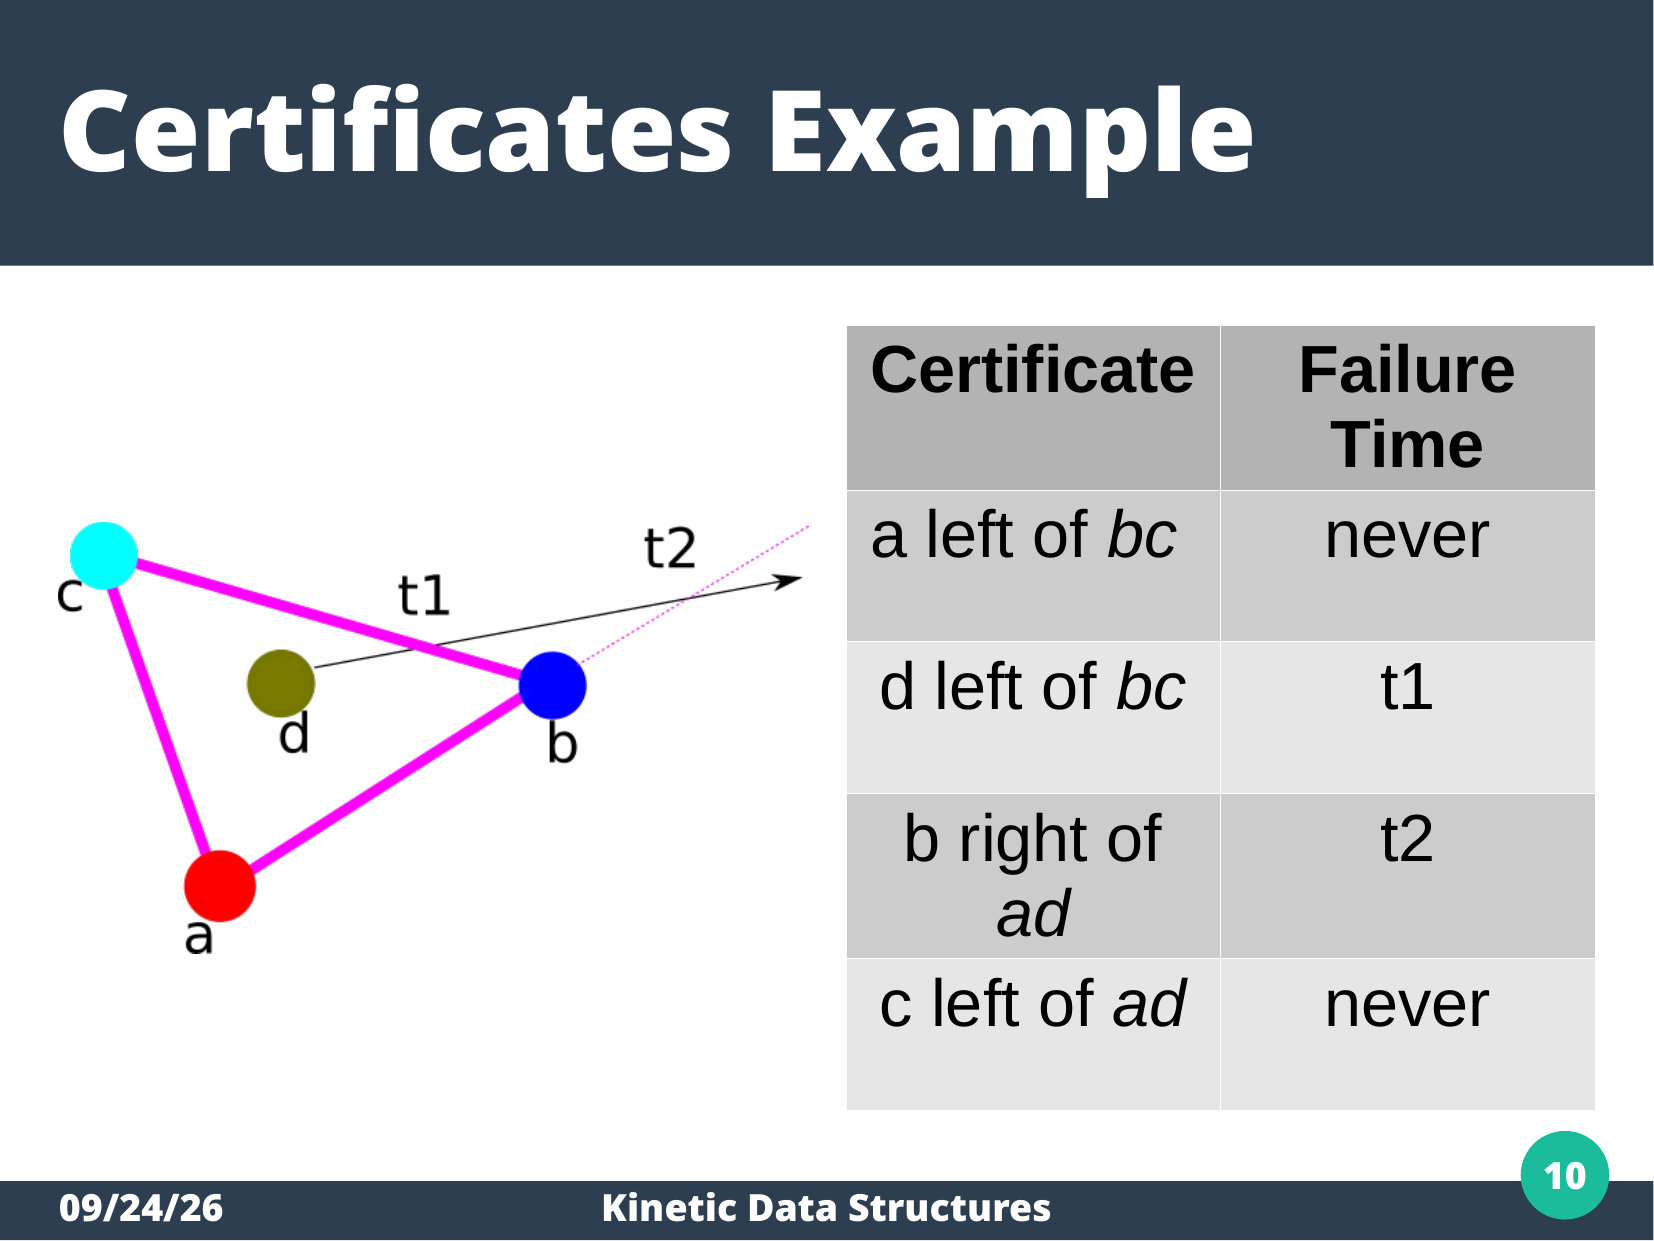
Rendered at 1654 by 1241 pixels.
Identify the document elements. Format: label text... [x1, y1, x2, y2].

table_cell c left of ad [847, 959, 1220, 1110]
table_header Certificate [847, 326, 1220, 490]
table_cell d left of bc [847, 642, 1220, 793]
table_header Failure Time [1221, 326, 1595, 490]
table_cell never [1221, 959, 1595, 1110]
picture [58, 522, 809, 954]
table_cell b right of ad [847, 794, 1220, 958]
table_cell t2 [1221, 794, 1595, 958]
table_cell a left of bc [847, 491, 1220, 641]
title Certificates Example [59, 49, 1595, 207]
table_cell never [1221, 491, 1595, 641]
table_cell t1 [1221, 642, 1595, 793]
